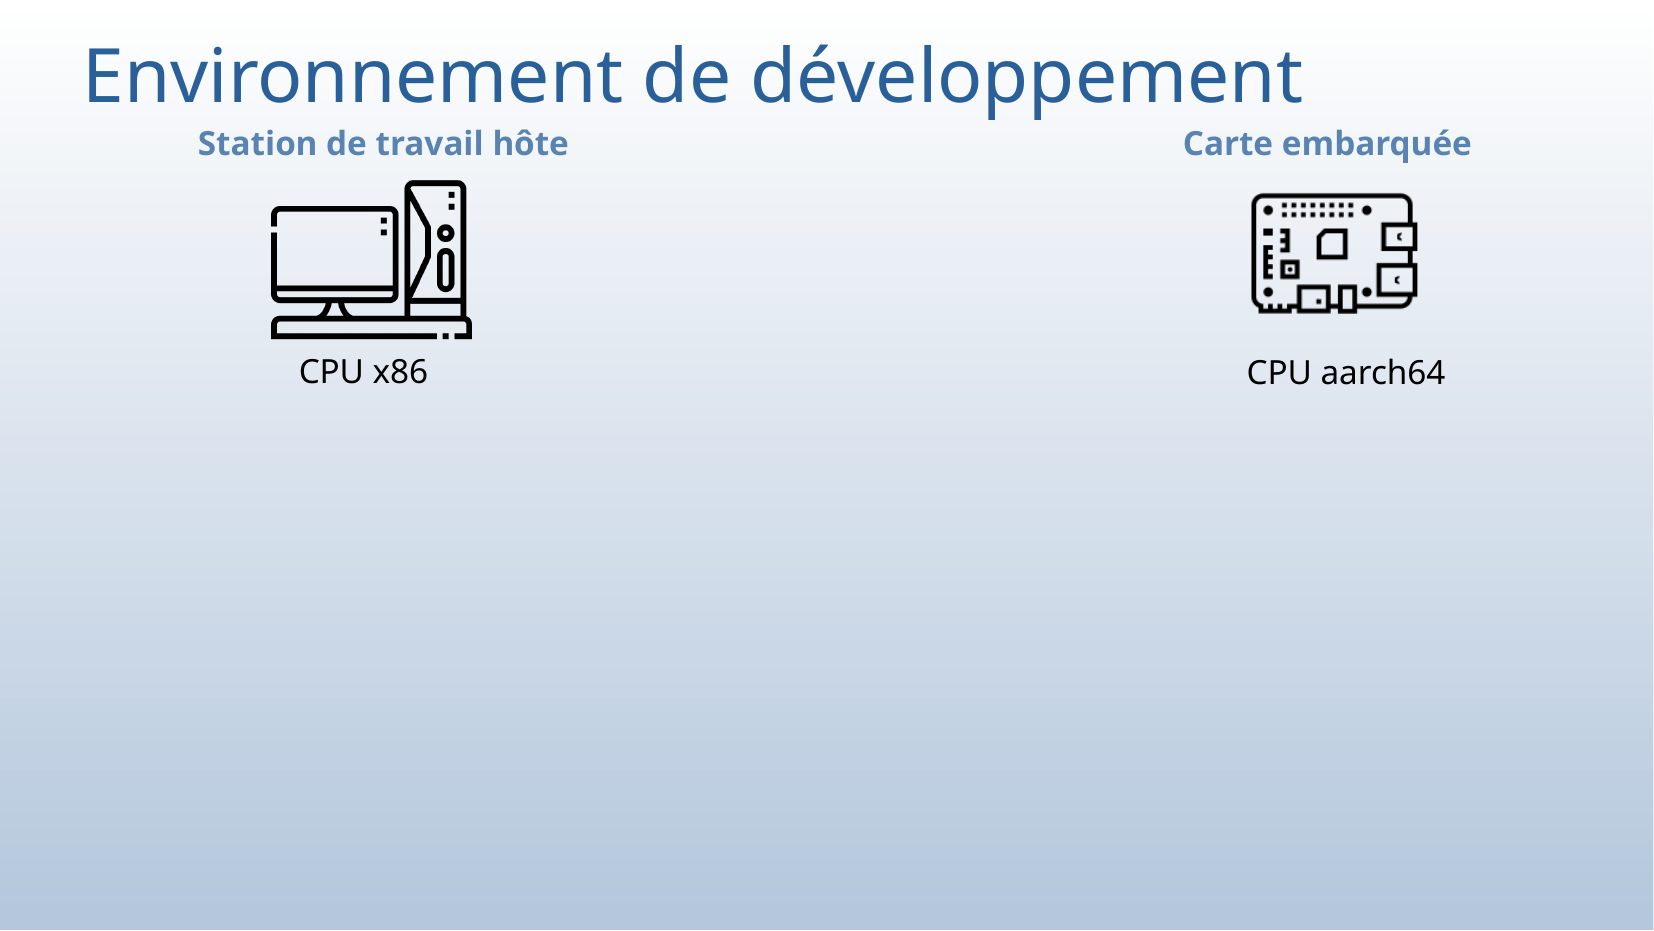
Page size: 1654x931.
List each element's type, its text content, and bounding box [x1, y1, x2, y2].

picture [271, 173, 472, 340]
title Environnement de développement [82, 0, 1571, 151]
text_box Carte embarquée [1145, 112, 1519, 173]
text_box Station de travail hôte [147, 112, 621, 173]
picture [1216, 173, 1453, 341]
text_box CPU x86 [242, 340, 485, 401]
text_box CPU aarch64 [1216, 341, 1477, 402]
